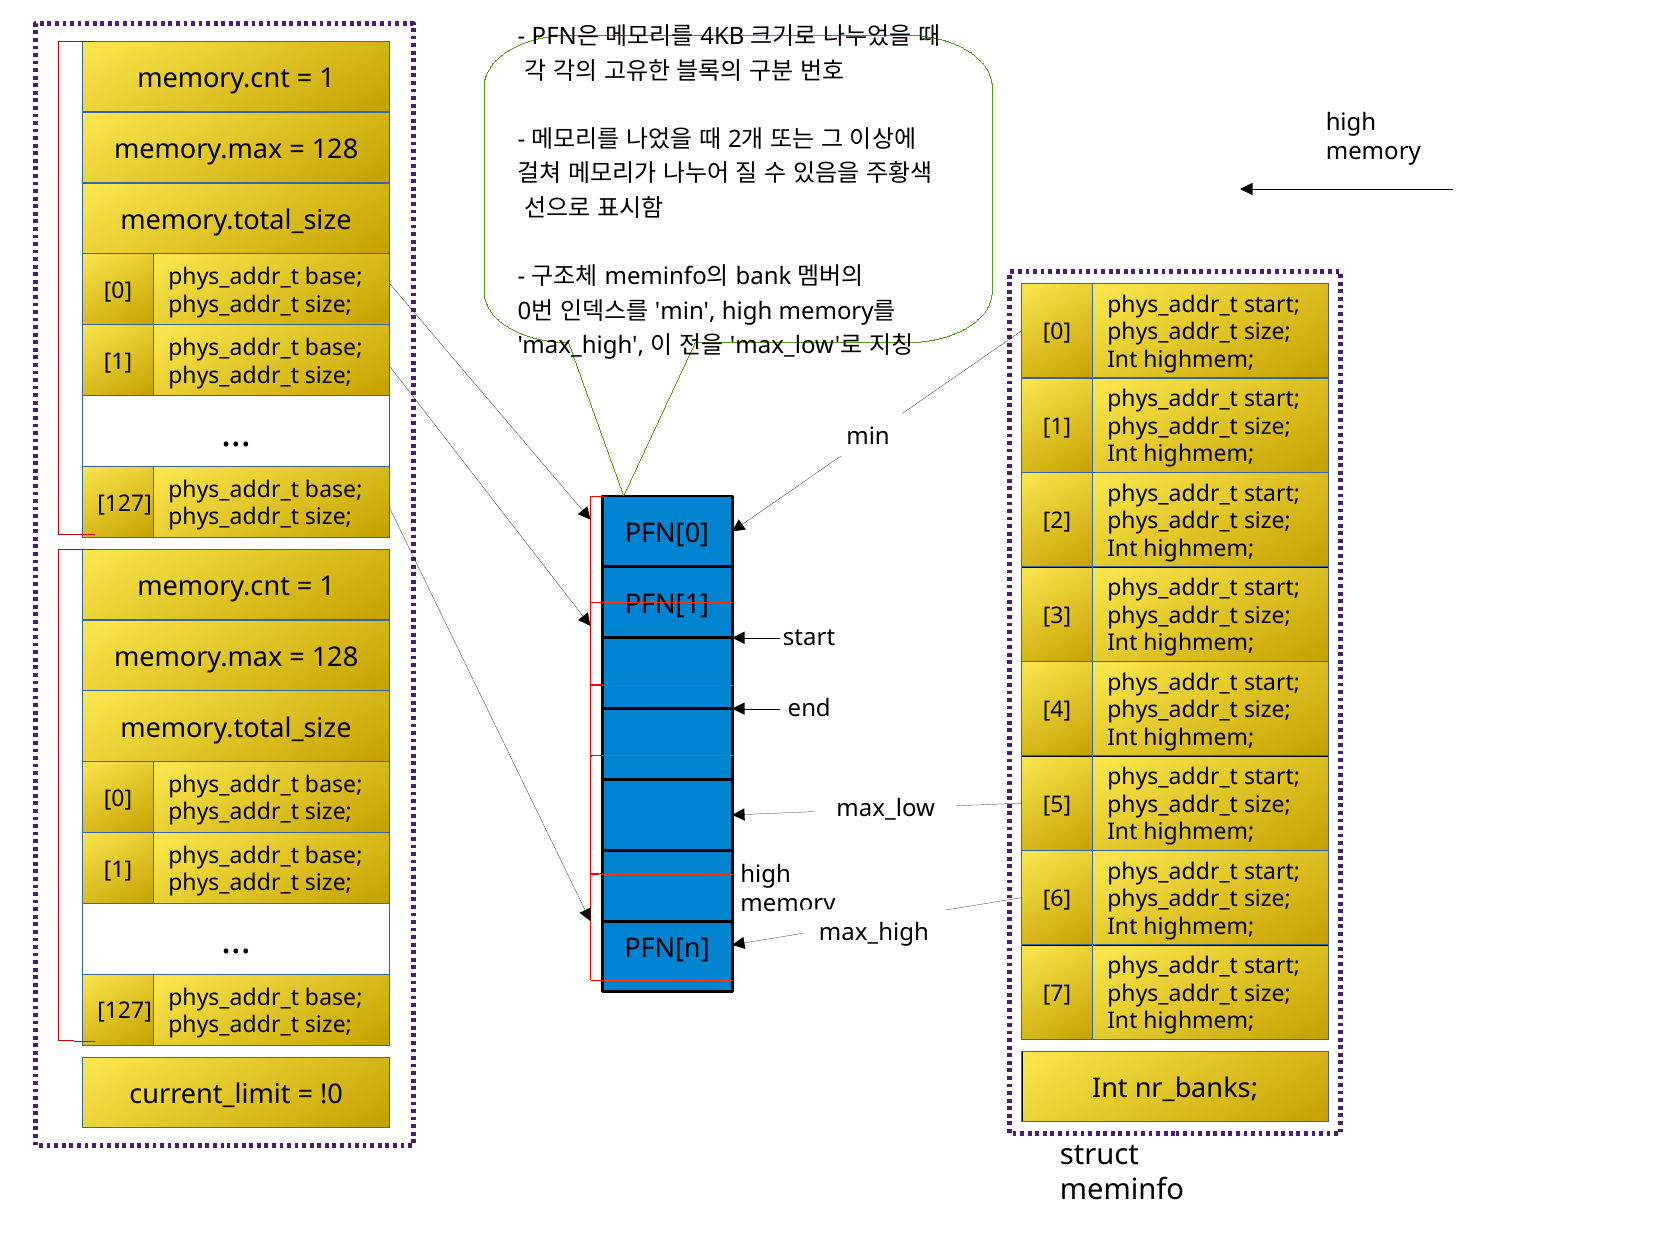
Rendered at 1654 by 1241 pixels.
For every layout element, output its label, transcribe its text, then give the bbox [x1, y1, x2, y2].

text_box [2] [1021, 473, 1093, 566]
text_box phys_addr_t base; phys_addr_t size; [154, 254, 390, 324]
text_box [127] [82, 466, 154, 538]
text_box PFN[n] [602, 921, 733, 980]
text_box phys_addr_t start; phys_addr_t size; Int highmem; [1093, 851, 1329, 944]
text_box phys_addr_t start; phys_addr_t size; Int highmem; [1093, 755, 1329, 851]
text_box [602, 686, 733, 755]
text_box [1] [82, 832, 154, 904]
text_box phys_addr_t base; phys_addr_t size; [154, 762, 390, 832]
text_box [0] [82, 254, 154, 324]
text_box [3] [1021, 566, 1093, 661]
text_box ... [82, 903, 390, 974]
text_box [1] [1021, 378, 1093, 473]
text_box memory.cnt = 1 [82, 549, 390, 620]
text_box [602, 637, 733, 685]
text_box phys_addr_t base; phys_addr_t size; [154, 974, 390, 1046]
text_box PFN[1] [602, 603, 733, 637]
text_box PFN[n] [602, 981, 733, 992]
text_box phys_addr_t start; phys_addr_t size; Int highmem; [1093, 378, 1329, 473]
text_box memory.total_size [82, 690, 390, 762]
text_box phys_addr_t start; phys_addr_t size; Int highmem; [1093, 283, 1329, 378]
text_box [127] [82, 974, 154, 1046]
text_box [5] [1021, 755, 1093, 851]
text_box PFN[1] [602, 566, 733, 602]
text_box end [767, 685, 851, 728]
text_box high memory [1311, 98, 1488, 142]
text_box high memory [725, 851, 903, 895]
text_box memory.max = 128 [82, 112, 390, 183]
text_box [1] [82, 324, 154, 396]
text_box phys_addr_t start; phys_addr_t size; Int highmem; [1093, 944, 1329, 1040]
text_box phys_addr_t start; phys_addr_t size; Int highmem; [1093, 473, 1329, 566]
text_box PFN[0] [602, 496, 733, 566]
text_box phys_addr_t start; phys_addr_t size; Int highmem; [1093, 566, 1329, 661]
text_box Int nr_banks; [1021, 1051, 1329, 1122]
text_box [0] [1021, 283, 1093, 378]
text_box ... [82, 395, 390, 466]
text_box memory.cnt = 1 [82, 41, 390, 112]
text_box memory.total_size [82, 183, 390, 254]
text_box phys_addr_t base; phys_addr_t size; [154, 832, 390, 903]
text_box [602, 875, 733, 921]
text_box phys_addr_t base; phys_addr_t size; [154, 324, 390, 395]
text_box min [826, 413, 910, 457]
text_box - PFN은 메모리를 4KB 크기로 나누었을 때 각 각의 고유한 블록의 구분 번호 - 메모리를 나었을 때 2개 또는 그 이상에 걸쳐 메모리가 나누어 질 수 있음을 주황색 선으로 표시함 - 구조체 meminfo의 bank 멤버의 0번 인덱스를 'min', high memory를 'max_high', 이 전을 'max_low'로 지칭 [484, 35, 993, 496]
text_box start [767, 614, 851, 657]
text_box [602, 756, 733, 874]
text_box [6] [1021, 851, 1093, 944]
text_box current_limit = !0 [82, 1057, 390, 1128]
text_box phys_addr_t base; phys_addr_t size; [154, 466, 390, 538]
text_box max_high [803, 909, 945, 953]
text_box phys_addr_t start; phys_addr_t size; Int highmem; [1093, 661, 1329, 755]
text_box [0] [82, 762, 154, 832]
text_box max_low [814, 785, 957, 829]
text_box struct meminfo [1045, 1127, 1282, 1177]
text_box [7] [1021, 944, 1093, 1040]
text_box memory.max = 128 [82, 620, 390, 690]
text_box [4] [1021, 661, 1093, 755]
